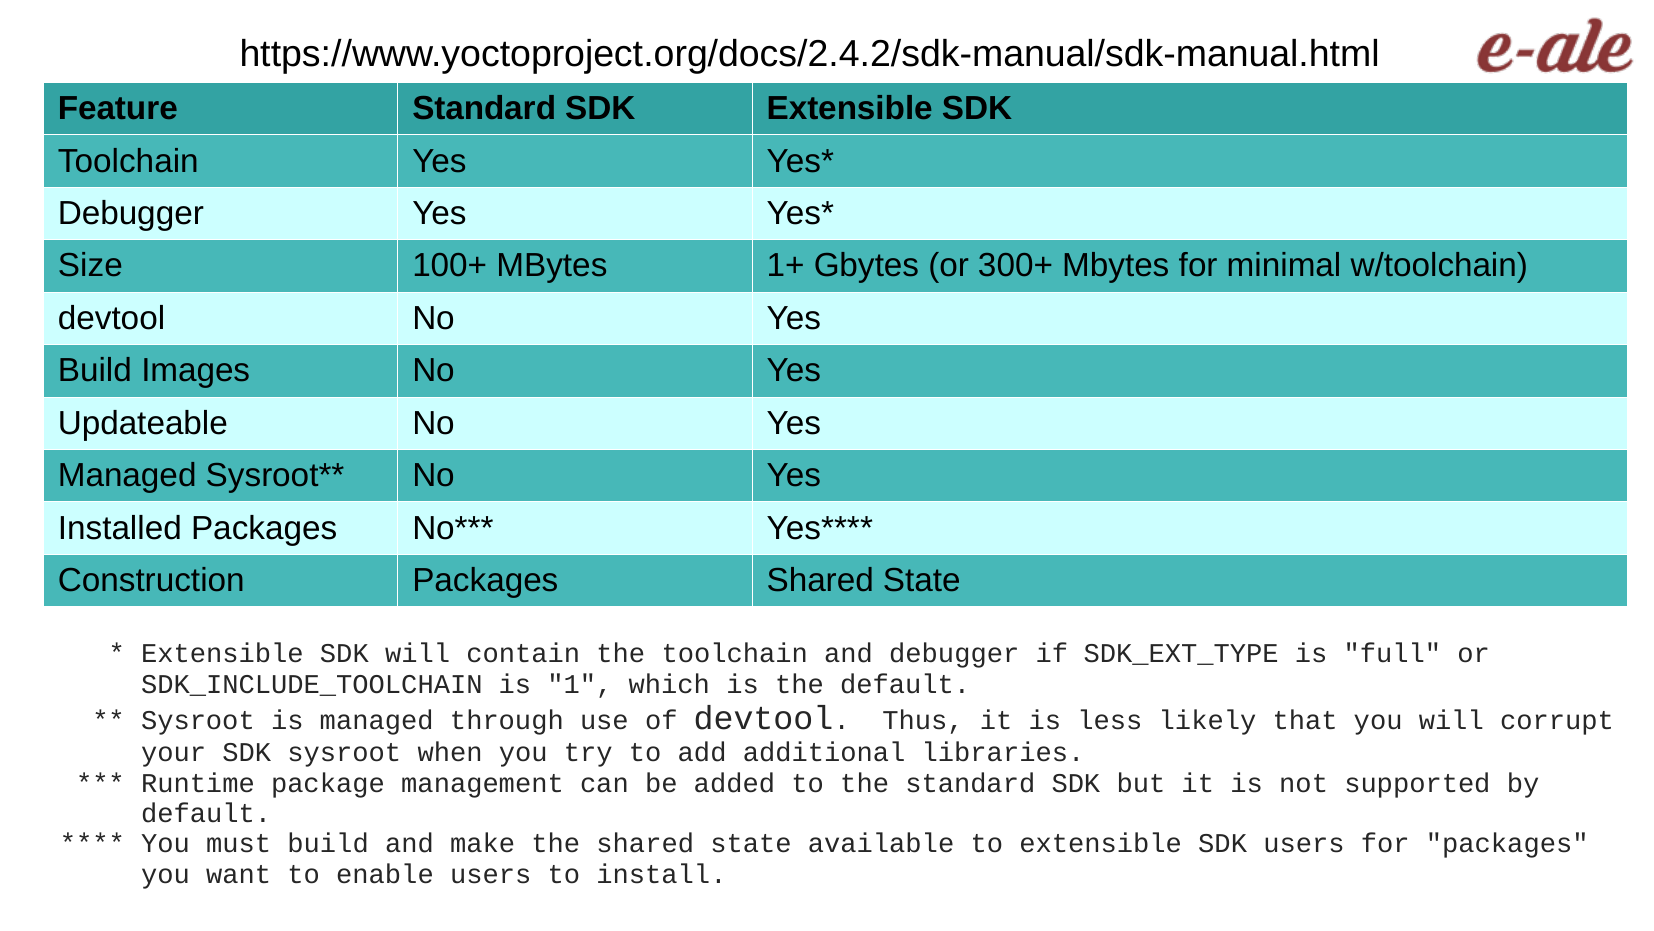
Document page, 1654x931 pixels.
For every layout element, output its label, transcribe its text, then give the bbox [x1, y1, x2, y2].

table_cell Yes [753, 398, 1627, 449]
table_cell Toolchain [44, 135, 397, 187]
table_cell Debugger [44, 188, 397, 239]
table_cell Yes**** [753, 502, 1627, 554]
text_box https://www.yoctoproject.org/docs/2.4.2/sdk-manual/sdk-manual.html [224, 25, 1396, 82]
table_cell Installed Packages [44, 502, 397, 554]
table_cell devtool [44, 293, 397, 344]
table_cell Construction [44, 555, 397, 606]
table_cell Managed Sysroot** [44, 450, 397, 501]
table_cell Yes* [753, 188, 1627, 239]
table_header Extensible SDK [753, 83, 1627, 134]
text_box * Extensible SDK will contain the toolchain and debugger if SDK_EXT_TYPE is "full" or SDK_INCLUDE_TOOLCHAIN is "1", which is the default. ** Sysroot is managed through use of devtool. Thus, it is less likely that you will corrupt your SDK sysroot when you try to add additional libraries. *** Runtime package management can be added to the standard SDK but it is not supported by default. **** You must build and make the shared state available to extensible SDK users for "packages" you want to enable users to install. [45, 633, 1636, 871]
table_cell Shared State [753, 555, 1627, 606]
table_cell No [398, 398, 752, 449]
table_cell Packages [398, 555, 752, 606]
table_cell 100+ MBytes [398, 240, 752, 292]
table_cell No [398, 293, 752, 344]
table_cell No*** [398, 502, 752, 554]
table_cell Yes* [753, 135, 1627, 187]
picture [1475, 16, 1636, 75]
table_header Standard SDK [398, 83, 752, 134]
table_header Feature [44, 83, 397, 134]
table_cell Updateable [44, 398, 397, 449]
table_cell Yes [753, 450, 1627, 501]
table_cell Build Images [44, 345, 397, 397]
table_cell Yes [753, 293, 1627, 344]
table_cell Size [44, 240, 397, 292]
table_cell No [398, 450, 752, 501]
table_cell Yes [753, 345, 1627, 397]
table_cell No [398, 345, 752, 397]
table_cell Yes [398, 188, 752, 239]
table_cell Yes [398, 135, 752, 187]
table_cell 1+ Gbytes (or 300+ Mbytes for minimal w/toolchain) [753, 240, 1627, 292]
